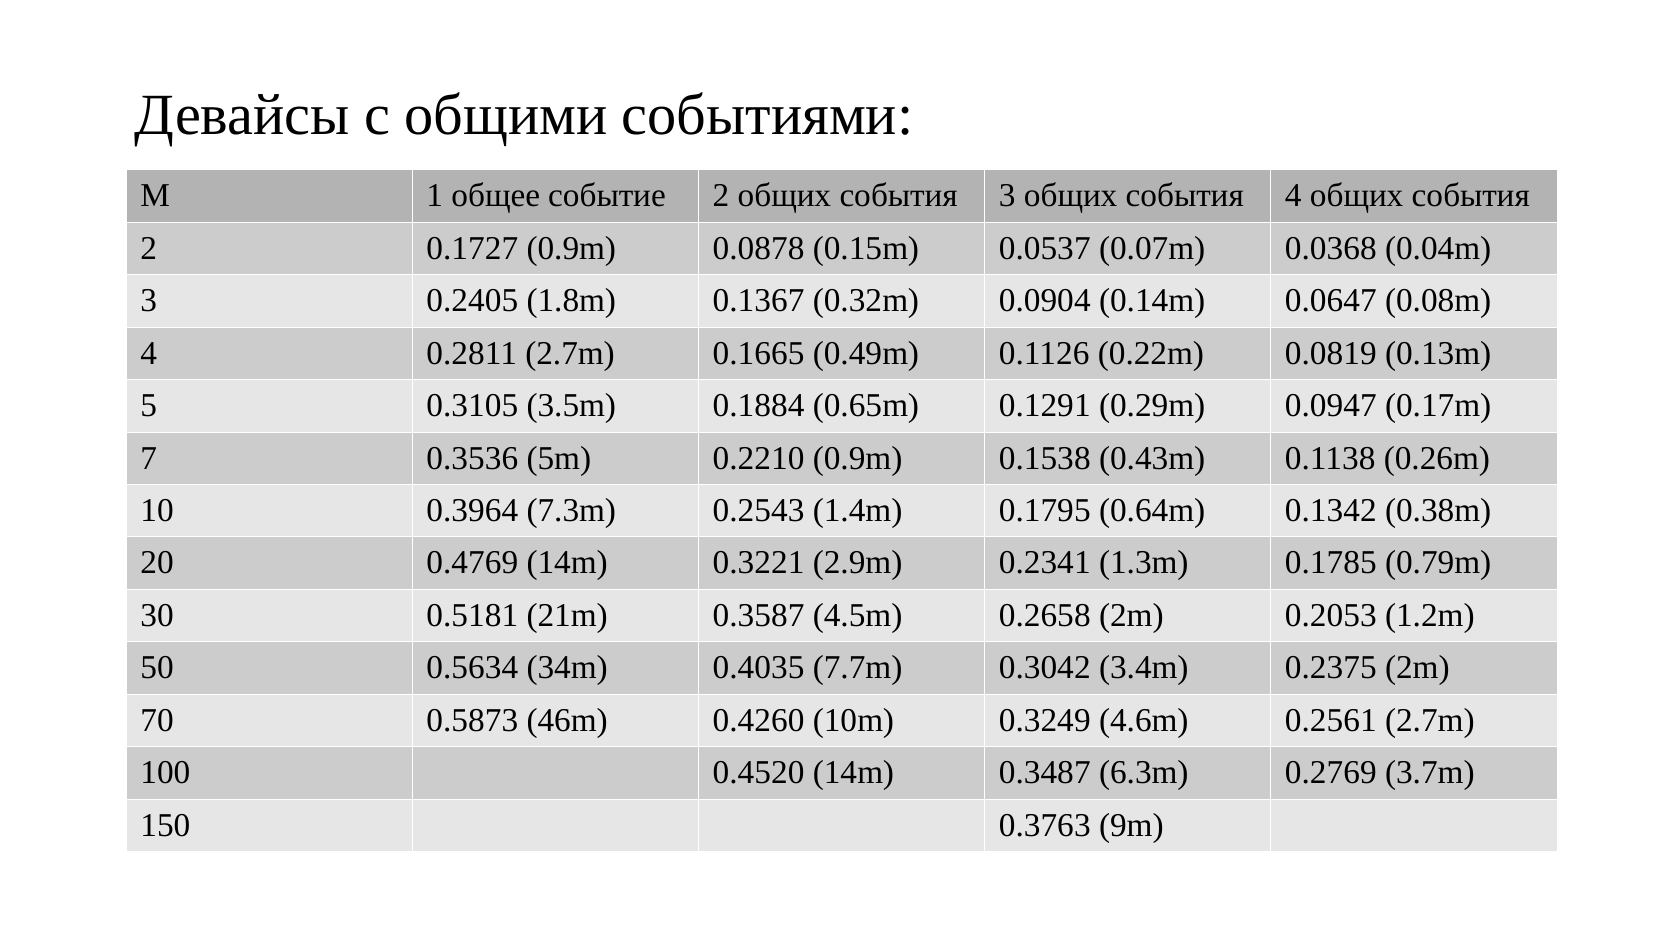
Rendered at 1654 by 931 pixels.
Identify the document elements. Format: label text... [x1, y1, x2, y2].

table_cell 4 [127, 328, 412, 379]
table_cell 0.3536 (5m) [413, 433, 698, 484]
table_cell 0.3587 (4.5m) [699, 590, 984, 641]
table_cell 0.1727 (0.9m) [413, 223, 698, 274]
table_cell 0.5181 (21m) [413, 590, 698, 641]
table_cell 0.0368 (0.04m) [1271, 223, 1557, 274]
table_cell 0.3249 (4.6m) [985, 695, 1270, 746]
table_cell 7 [127, 433, 412, 484]
table_cell [699, 800, 984, 851]
table_cell 0.3221 (2.9m) [699, 537, 984, 589]
table_cell 0.2375 (2m) [1271, 642, 1557, 694]
table_cell 3 [127, 275, 412, 327]
table_cell [413, 747, 698, 799]
table_cell 0.1785 (0.79m) [1271, 537, 1557, 589]
table_cell 0.2658 (2m) [985, 590, 1270, 641]
table_cell 2 [127, 223, 412, 274]
table_cell 150 [127, 800, 412, 851]
table_cell 0.3964 (7.3m) [413, 485, 698, 536]
table_cell 0.1291 (0.29m) [985, 380, 1270, 432]
table_cell 0.3042 (3.4m) [985, 642, 1270, 694]
table_cell 0.2769 (3.7m) [1271, 747, 1557, 799]
table_header 3 общих события [985, 170, 1270, 222]
table_cell 0.2543 (1.4m) [699, 485, 984, 536]
table_cell 0.0947 (0.17m) [1271, 380, 1557, 432]
table_cell 0.4520 (14m) [699, 747, 984, 799]
table_cell 0.1884 (0.65m) [699, 380, 984, 432]
table_cell 0.4260 (10m) [699, 695, 984, 746]
table_cell 0.1342 (0.38m) [1271, 485, 1557, 536]
table_cell 0.0904 (0.14m) [985, 275, 1270, 327]
table_cell 0.1367 (0.32m) [699, 275, 984, 327]
table_cell 0.2561 (2.7m) [1271, 695, 1557, 746]
table_cell 30 [127, 590, 412, 641]
table_header 2 общих события [699, 170, 984, 222]
table_cell 0.1665 (0.49m) [699, 328, 984, 379]
table_cell 10 [127, 485, 412, 536]
table_cell 0.1138 (0.26m) [1271, 433, 1557, 484]
table_cell 0.5634 (34m) [413, 642, 698, 694]
table_cell 0.5873 (46m) [413, 695, 698, 746]
text_box Девайсы с общими событиями: [120, 75, 929, 155]
table_cell 0.1795 (0.64m) [985, 485, 1270, 536]
table_cell 100 [127, 747, 412, 799]
table_cell 0.2341 (1.3m) [985, 537, 1270, 589]
table_cell 0.3763 (9m) [985, 800, 1270, 851]
table_cell 0.1538 (0.43m) [985, 433, 1270, 484]
table_header M [127, 170, 412, 222]
table_cell 0.2210 (0.9m) [699, 433, 984, 484]
table_cell 0.0819 (0.13m) [1271, 328, 1557, 379]
table_cell 0.4035 (7.7m) [699, 642, 984, 694]
table_cell 0.3487 (6.3m) [985, 747, 1270, 799]
table_cell 0.3105 (3.5m) [413, 380, 698, 432]
table_header 1 общее событие [413, 170, 698, 222]
table_header 4 общих события [1271, 170, 1557, 222]
table_cell 0.4769 (14m) [413, 537, 698, 589]
table_cell 0.2811 (2.7m) [413, 328, 698, 379]
table_cell 20 [127, 537, 412, 589]
table_cell 70 [127, 695, 412, 746]
table_cell 0.1126 (0.22m) [985, 328, 1270, 379]
table_cell 0.0878 (0.15m) [699, 223, 984, 274]
table_cell 50 [127, 642, 412, 694]
table_cell 0.2053 (1.2m) [1271, 590, 1557, 641]
table_cell 0.0537 (0.07m) [985, 223, 1270, 274]
table_cell 0.2405 (1.8m) [413, 275, 698, 327]
table_cell [413, 800, 698, 851]
table_cell 5 [127, 380, 412, 432]
table_cell 0.0647 (0.08m) [1271, 275, 1557, 327]
table_cell [1271, 800, 1557, 851]
